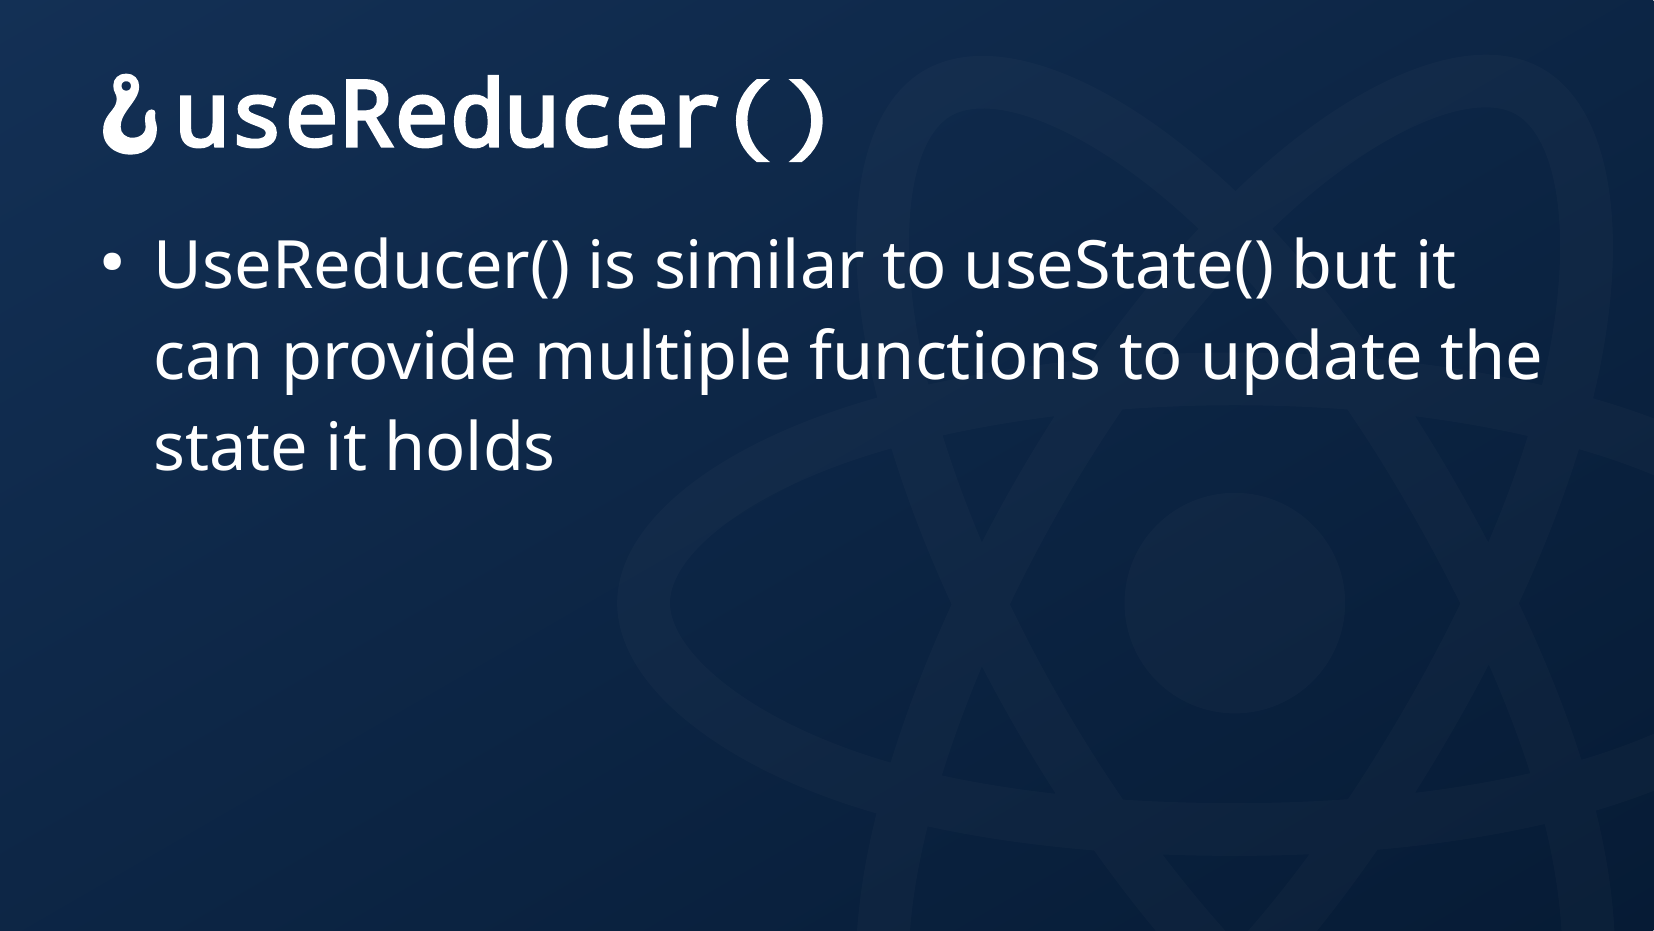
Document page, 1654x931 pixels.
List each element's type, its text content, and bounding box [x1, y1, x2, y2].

title 🪝useReducer() [82, 37, 1571, 193]
list UseReducer() is similar to useState() but it can provide multiple functions to update the state it holds [82, 217, 1571, 758]
